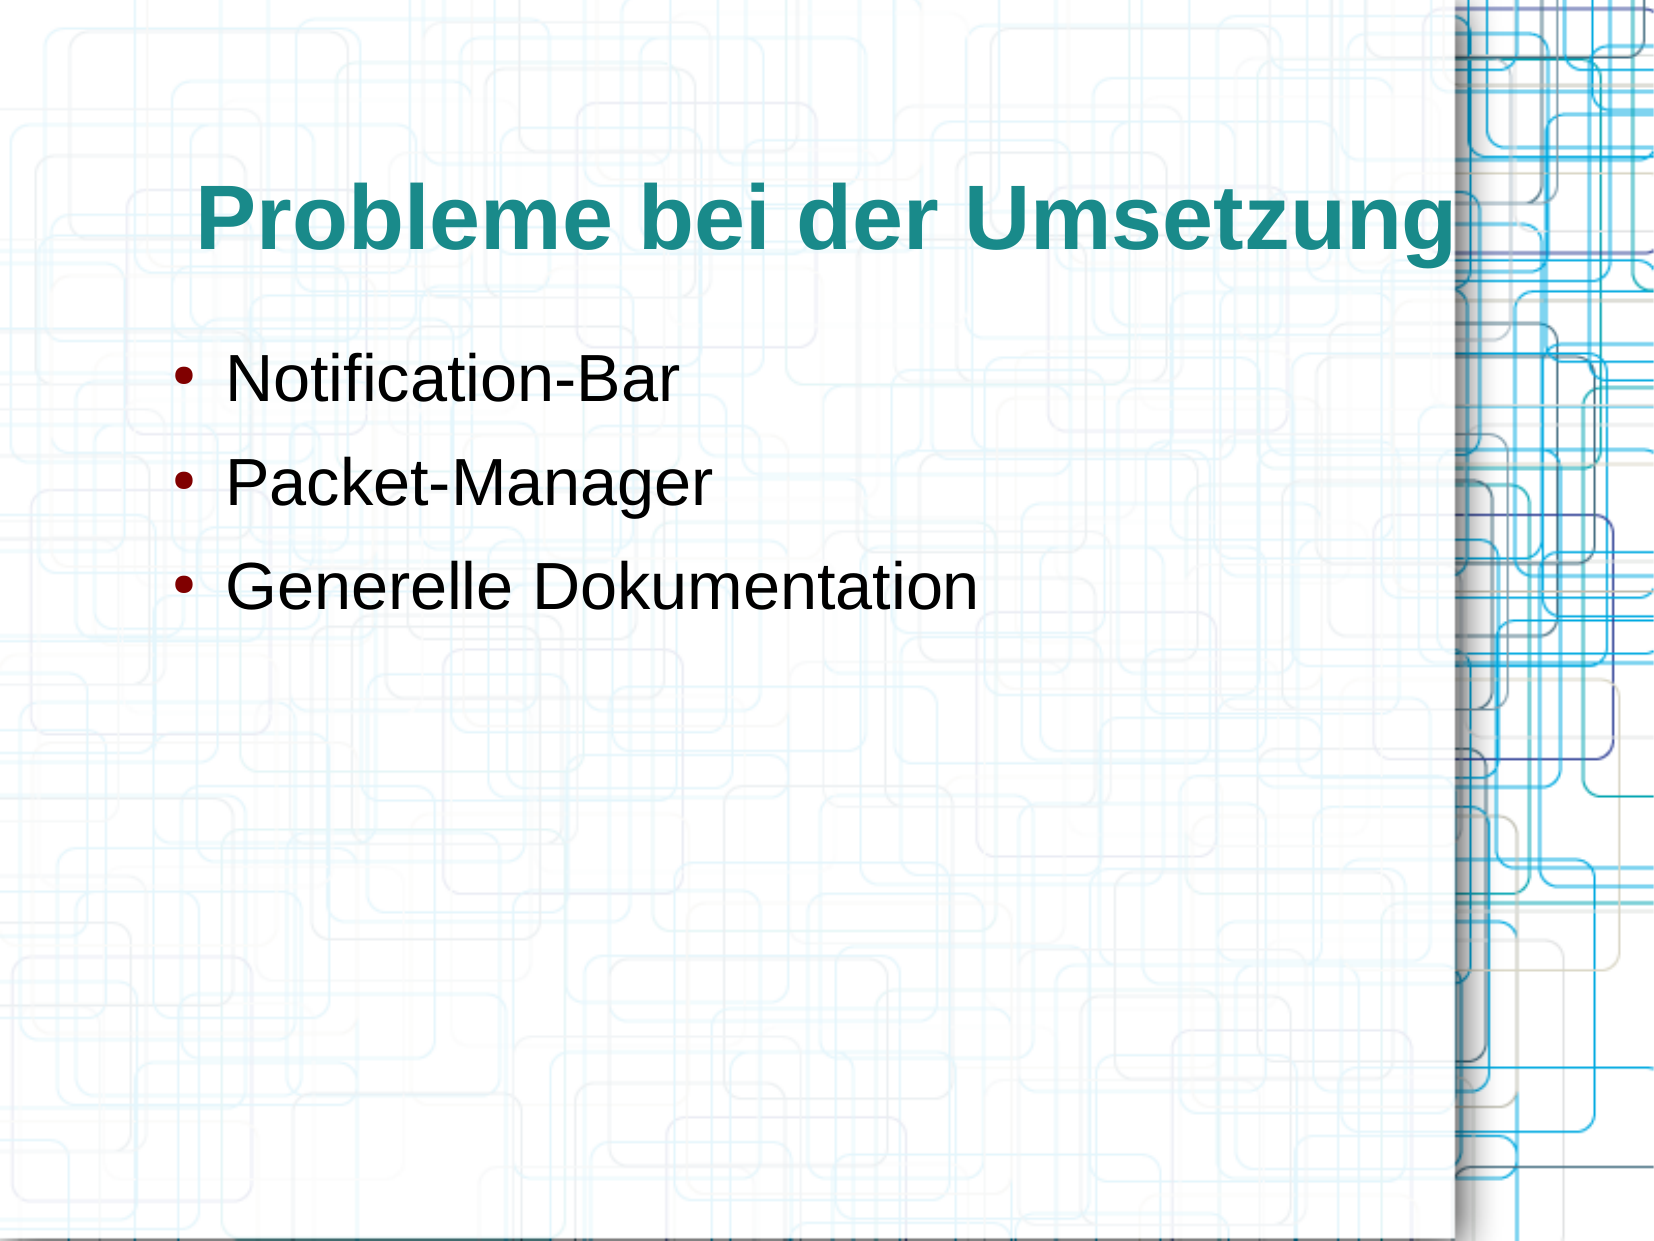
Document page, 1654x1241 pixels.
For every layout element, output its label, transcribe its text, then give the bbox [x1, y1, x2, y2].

list Notification-Bar Packet-Manager Generelle Dokumentation [154, 340, 1536, 1123]
title Probleme bei der Umsetzung [121, 114, 1534, 322]
picture [0, 0, 1654, 1241]
